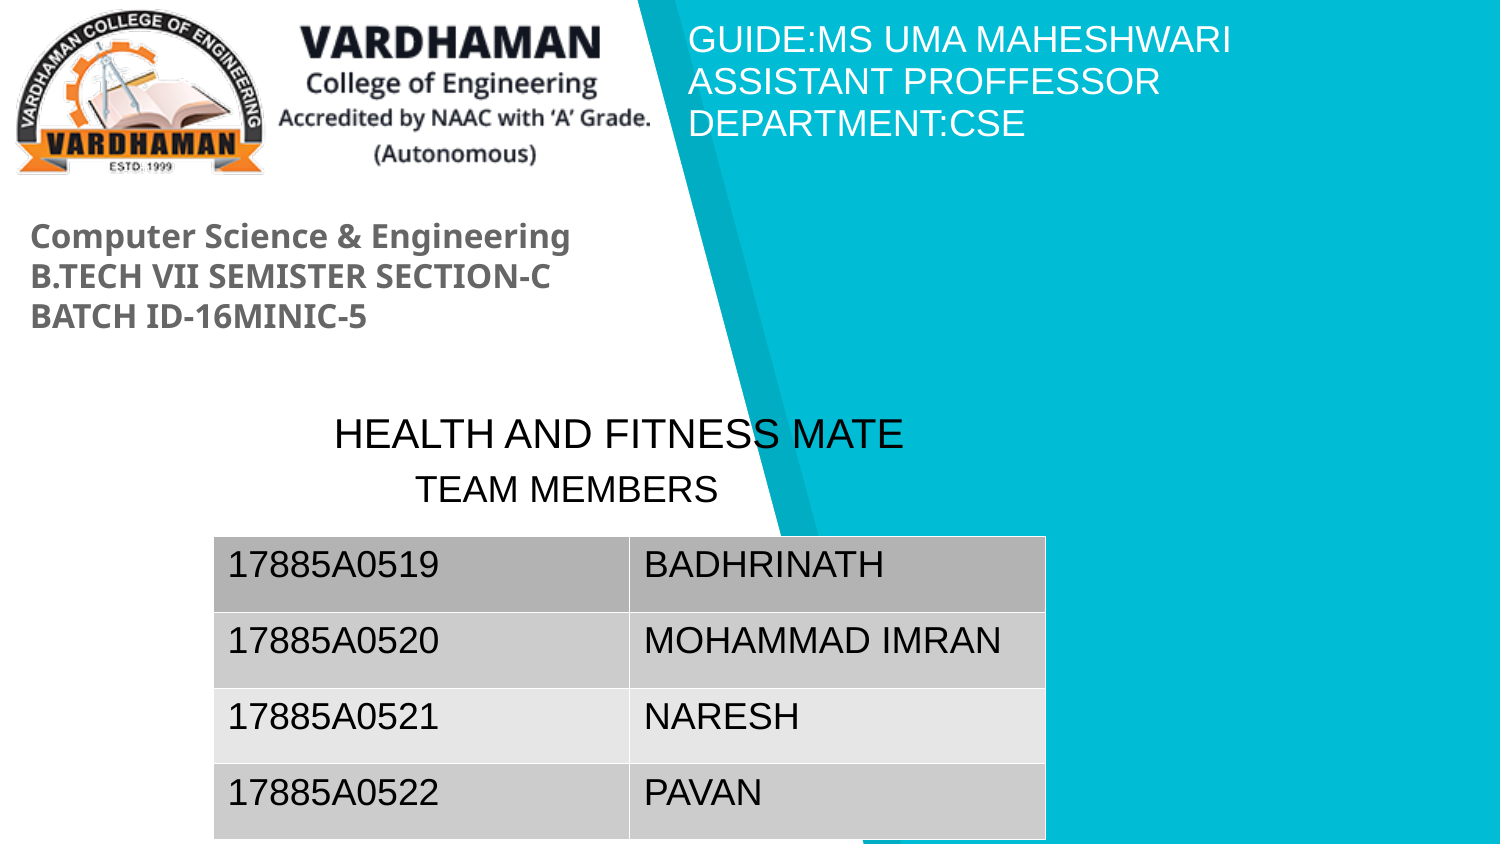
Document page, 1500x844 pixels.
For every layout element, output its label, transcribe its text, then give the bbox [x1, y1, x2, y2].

table_cell NARESH [630, 689, 1045, 763]
table_header 17885A0519 [214, 537, 629, 612]
text_box TEAM MEMBERS [318, 460, 815, 518]
table_cell 17885A0521 [214, 689, 629, 763]
picture [15, 8, 650, 178]
text_box HEALTH AND FITNESS MATE [318, 403, 969, 475]
table_cell MOHAMMAD IMRAN [630, 613, 1045, 688]
table_header BADHRINATH [630, 537, 1045, 612]
table_cell PAVAN [630, 764, 1045, 839]
text_box GUIDE:MS UMA MAHESHWARI ASSISTANT PROFFESSOR DEPARTMENT:CSE [673, 11, 1252, 237]
title Computer Science & Engineering B.TECH VII SEMISTER SECTION-C BATCH ID-16MINIC-5 [14, 236, 721, 390]
table_cell 17885A0522 [214, 764, 629, 839]
table_cell 17885A0520 [214, 613, 629, 688]
